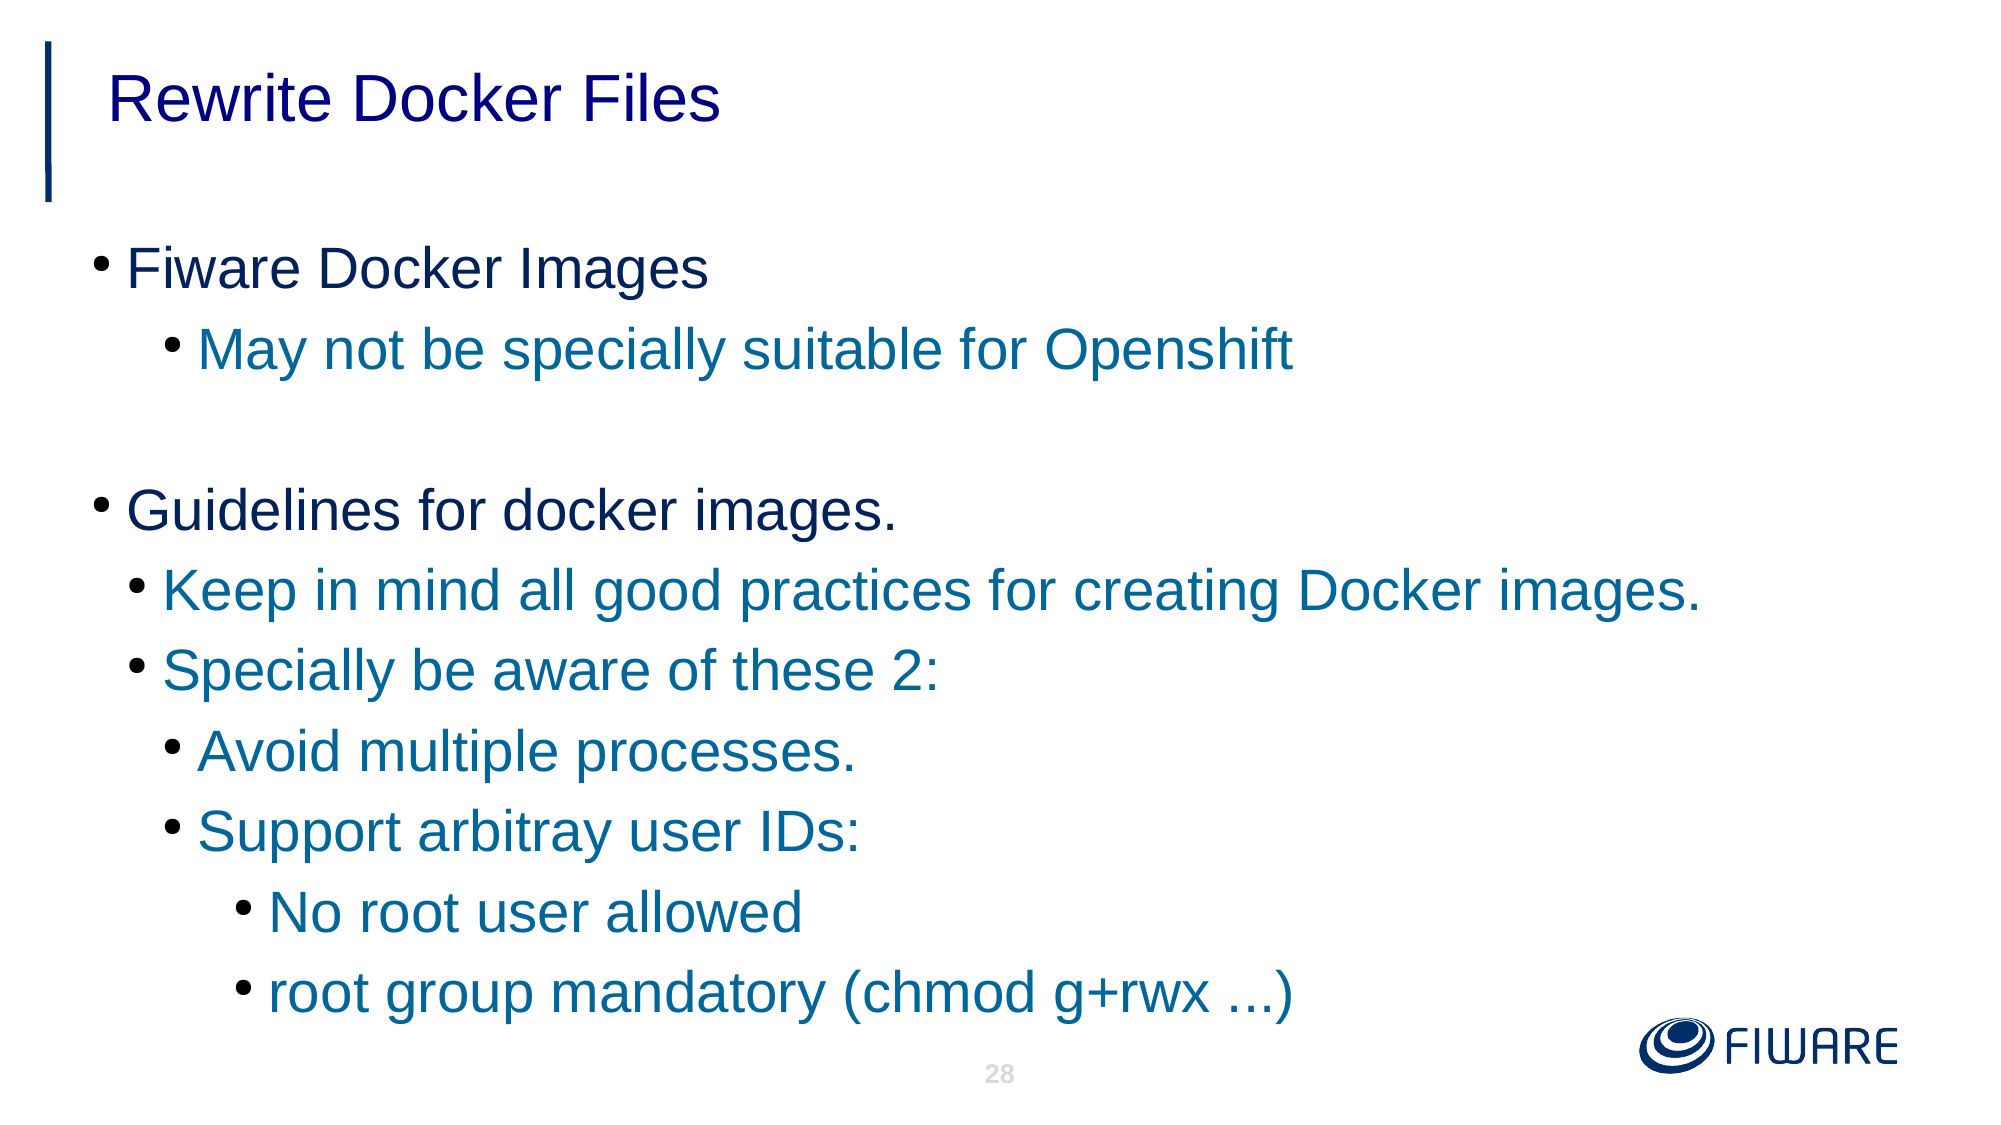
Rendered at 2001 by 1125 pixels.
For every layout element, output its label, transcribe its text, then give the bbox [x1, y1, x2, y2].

slide_number <número> [887, 1042, 1113, 1103]
picture [1635, 1012, 1905, 1077]
text_box Fiware Docker Images May not be specially suitable for Openshift Guidelines for docker images. Keep in mind all good practices for creating Docker images. Specially be aware of these 2: Avoid multiple processes. Support arbitray user IDs: No root user allowed root group mandatory (chmod g+rwx ...) [76, 212, 1902, 1032]
title Rewrite Docker Files [92, 47, 1704, 154]
